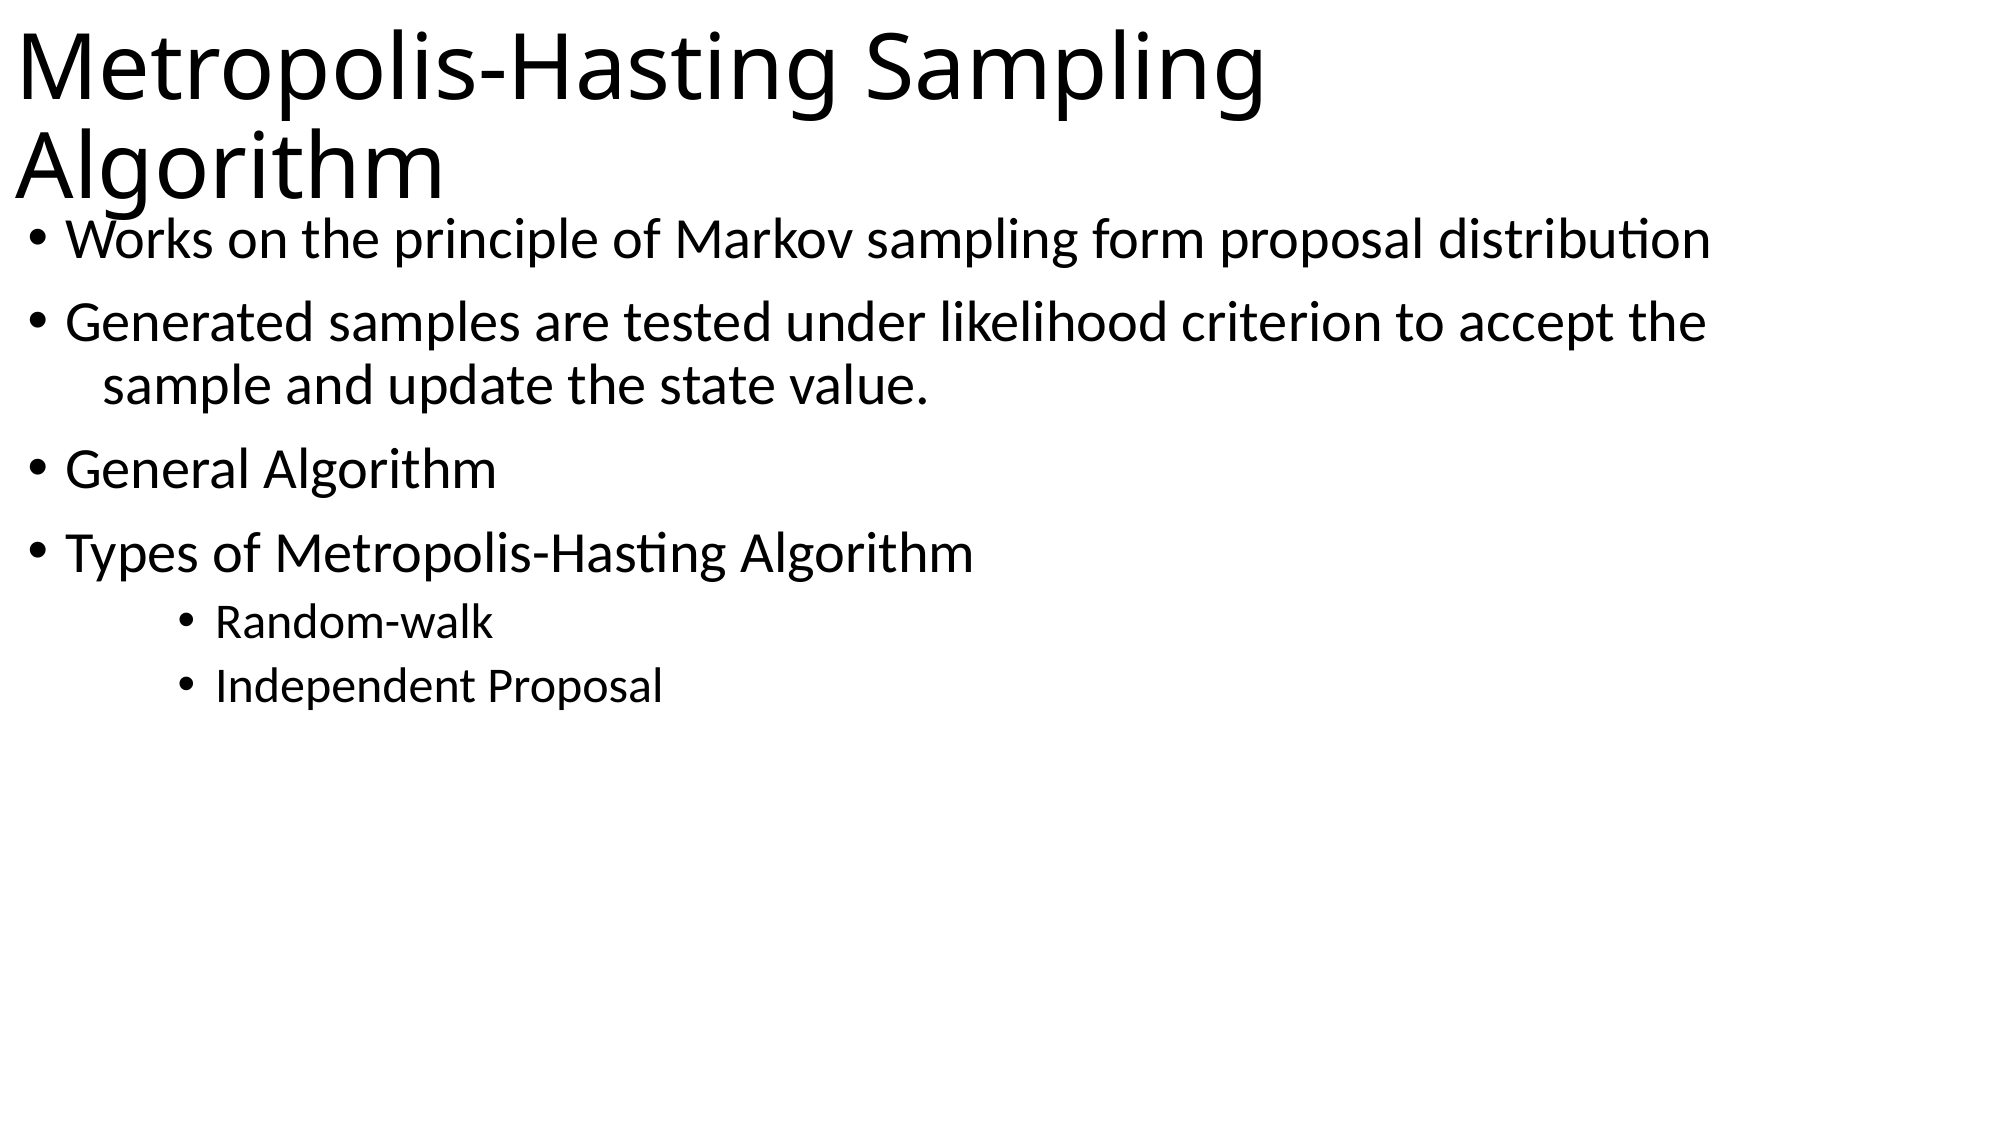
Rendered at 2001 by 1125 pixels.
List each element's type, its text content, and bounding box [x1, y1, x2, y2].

title Metropolis-Hasting Sampling Algorithm [0, 10, 1726, 228]
list Works on the principle of Markov sampling form proposal distribution Generated samples are tested under likelihood criterion to accept the sample and update the state value. General Algorithm Types of Metropolis-Hasting Algorithm Random-walk Independent Proposal [12, 200, 1738, 915]
